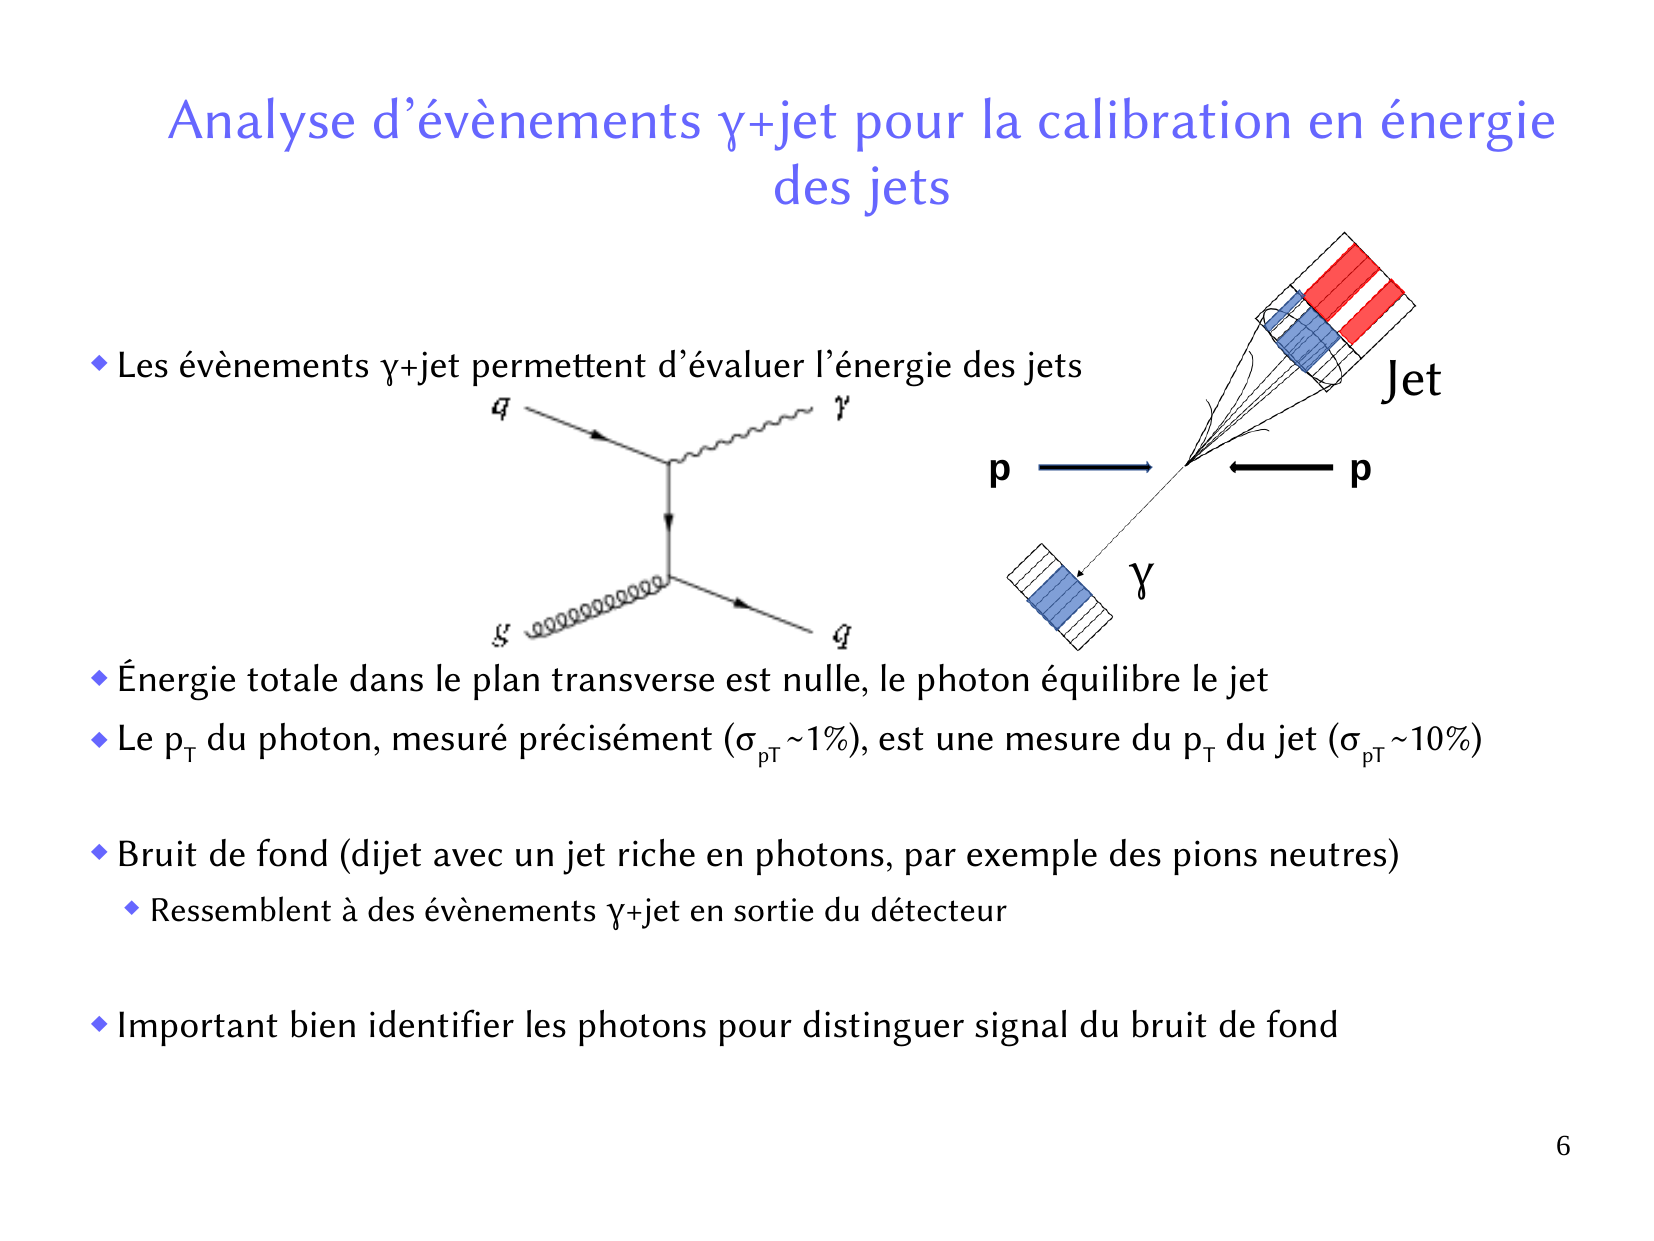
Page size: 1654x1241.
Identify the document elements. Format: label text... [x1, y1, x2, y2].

list Les évènements γ+jet permettent d’évaluer l’énergie des jets Énergie totale dans le plan transverse est nulle, le photon équilibre le jet Le pT du photon, mesuré précisément (σpT ~1%), est une mesure du pT du jet (σpT ~10%) Bruit de fond (dijet avec un jet riche en photons, par exemple des pions neutres) Ressemblent à des évènements γ+jet en sortie du détecteur Important bien identifier les photons pour distinguer signal du bruit de fond [82, 342, 1571, 1062]
picture [972, 257, 1430, 342]
text_box p [1334, 439, 1453, 497]
title Analyse d’évènements γ+jet pour la calibration en énergie des jets [82, 49, 1571, 257]
text_box γ [1110, 531, 1173, 608]
text_box p [973, 439, 1016, 497]
text_box Jet [1382, 339, 1446, 416]
